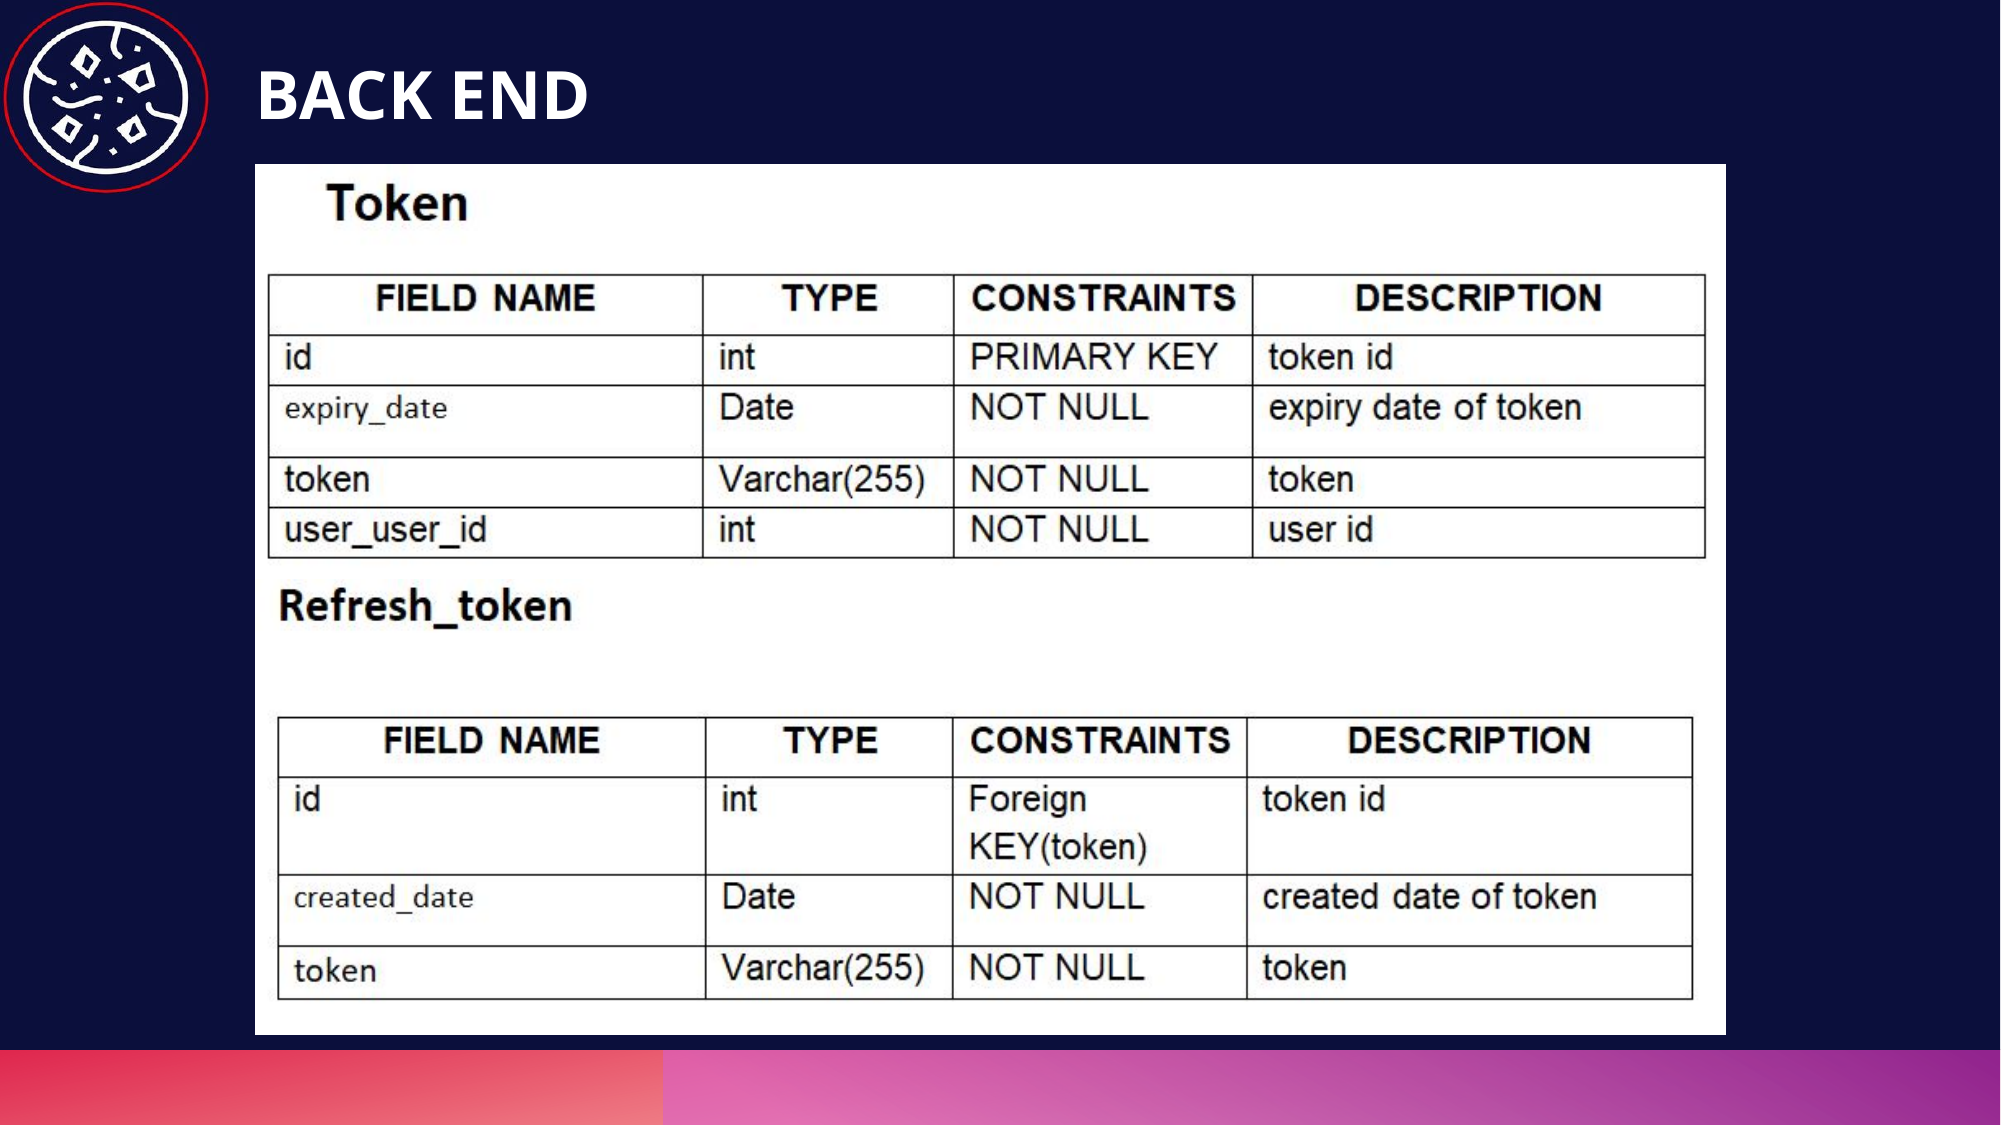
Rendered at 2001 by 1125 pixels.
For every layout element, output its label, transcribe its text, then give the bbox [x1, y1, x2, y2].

title BACK END [255, 52, 1935, 131]
picture [0, 0, 2001, 1125]
